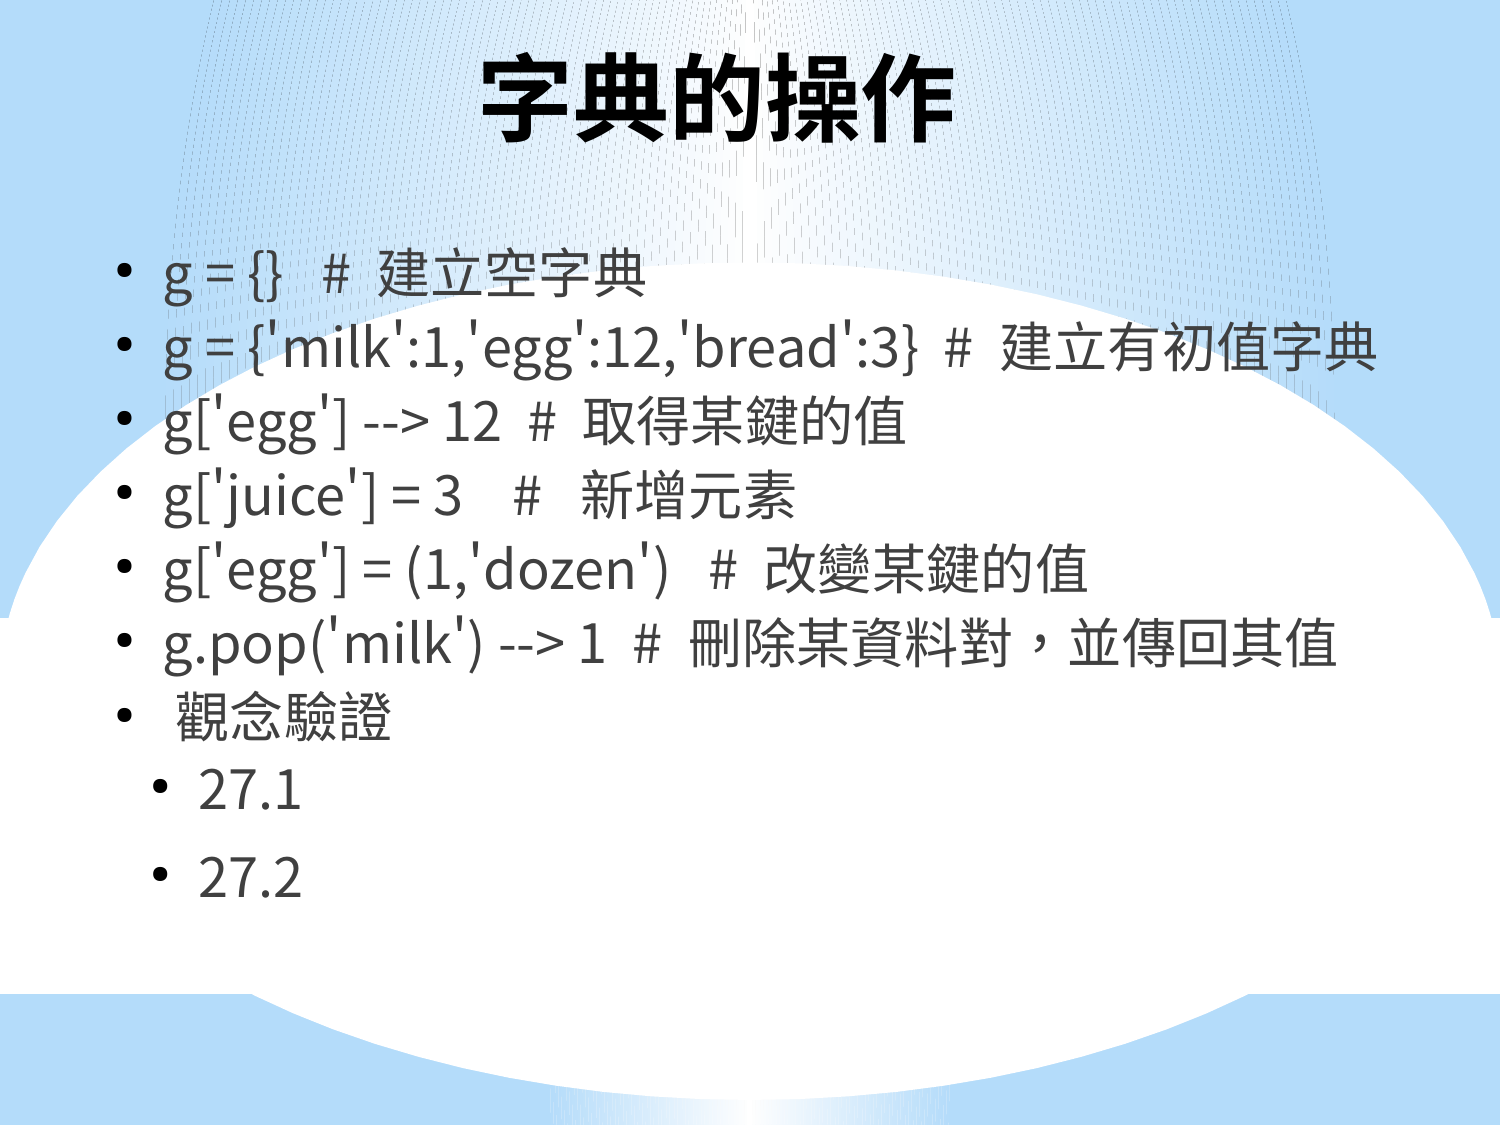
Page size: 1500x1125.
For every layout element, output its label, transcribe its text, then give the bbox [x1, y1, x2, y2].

title 字典的操作 [183, 30, 1252, 219]
list g = {} # 建立空字典 g = {'milk':1,'egg':12,'bread':3} # 建立有初值字典 g['egg'] --> 12 # 取得某鍵的值 g['juice'] = 3 # 新增元素 g['egg'] = (1,'dozen') # 改變某鍵的值 g.pop('milk') --> 1 # 刪除某資料對，並傳回其值 觀念驗證 27.1 27.2 [100, 231, 1471, 1047]
